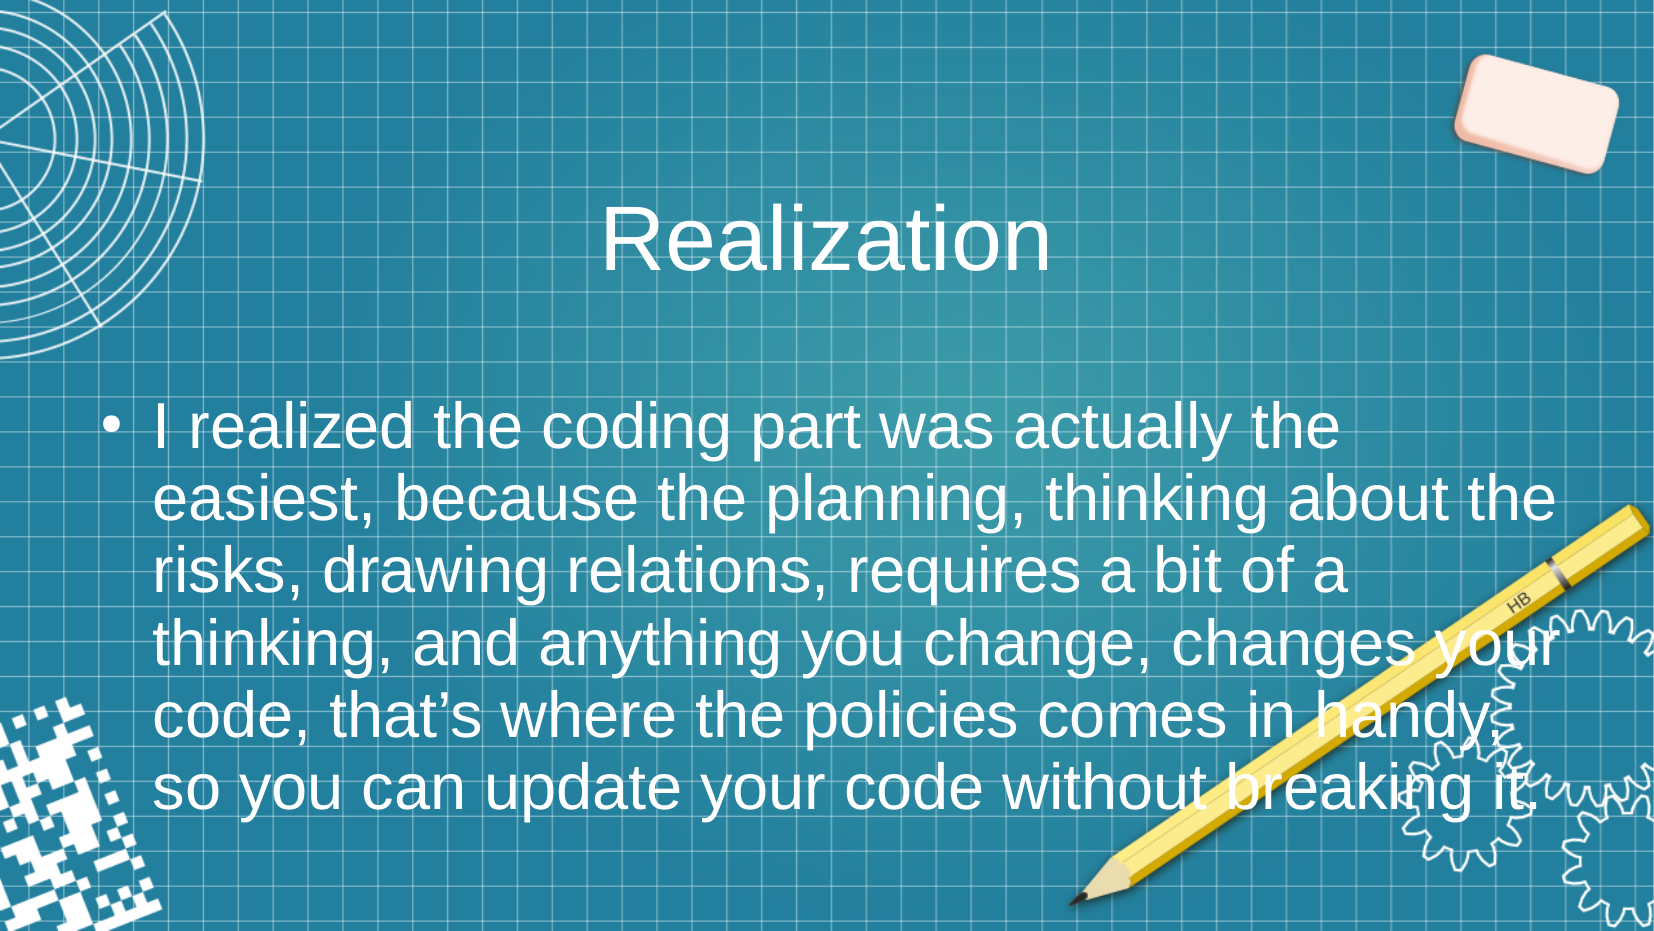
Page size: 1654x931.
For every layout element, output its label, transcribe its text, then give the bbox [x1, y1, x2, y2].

title Realization [82, 132, 1571, 346]
list I realized the coding part was actually the easiest, because the planning, thinking about the risks, drawing relations, requires a bit of a thinking, and anything you change, changes your code, that’s where the policies comes in handy, so you can update your code without breaking it. [82, 389, 1571, 842]
picture [0, 0, 1654, 931]
